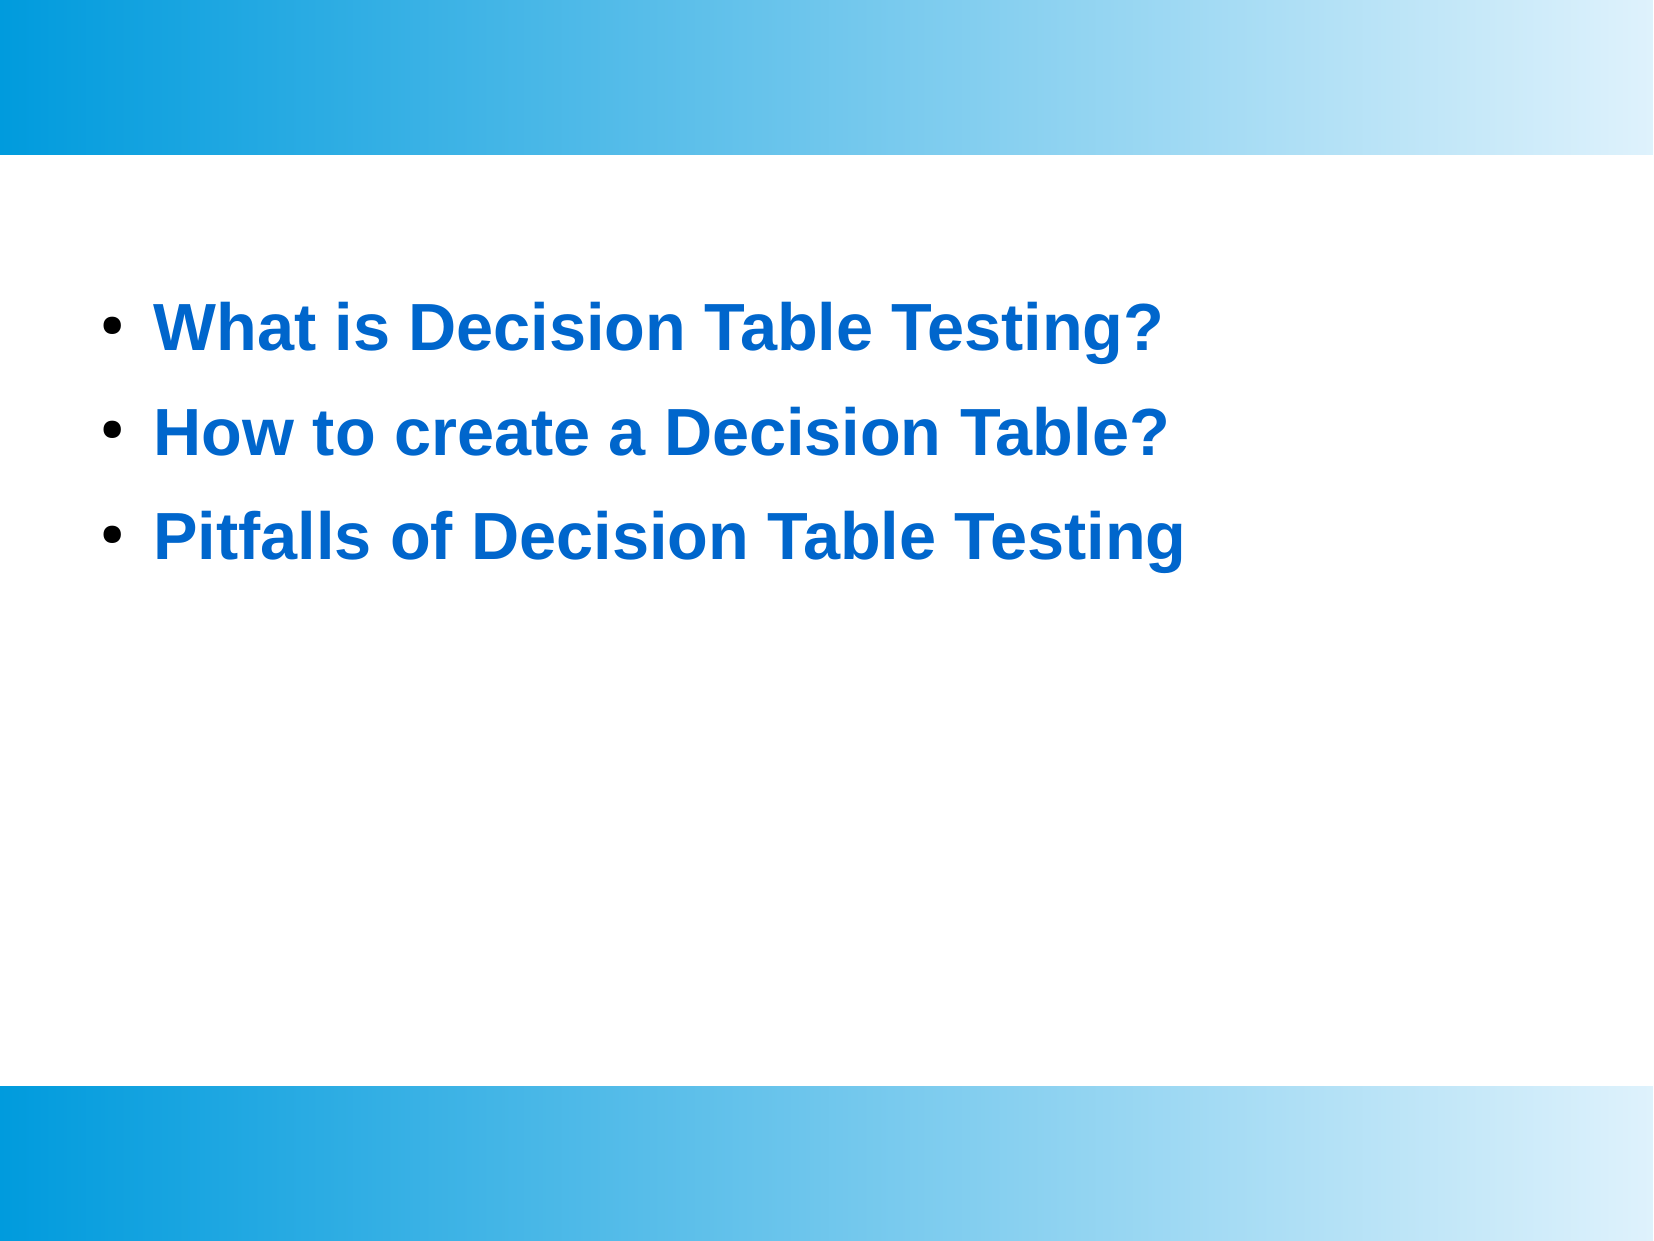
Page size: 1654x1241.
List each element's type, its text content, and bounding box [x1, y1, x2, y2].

list What is Decision Table Testing? How to create a Decision Table? Pitfalls of Decision Table Testing [82, 290, 1571, 1010]
